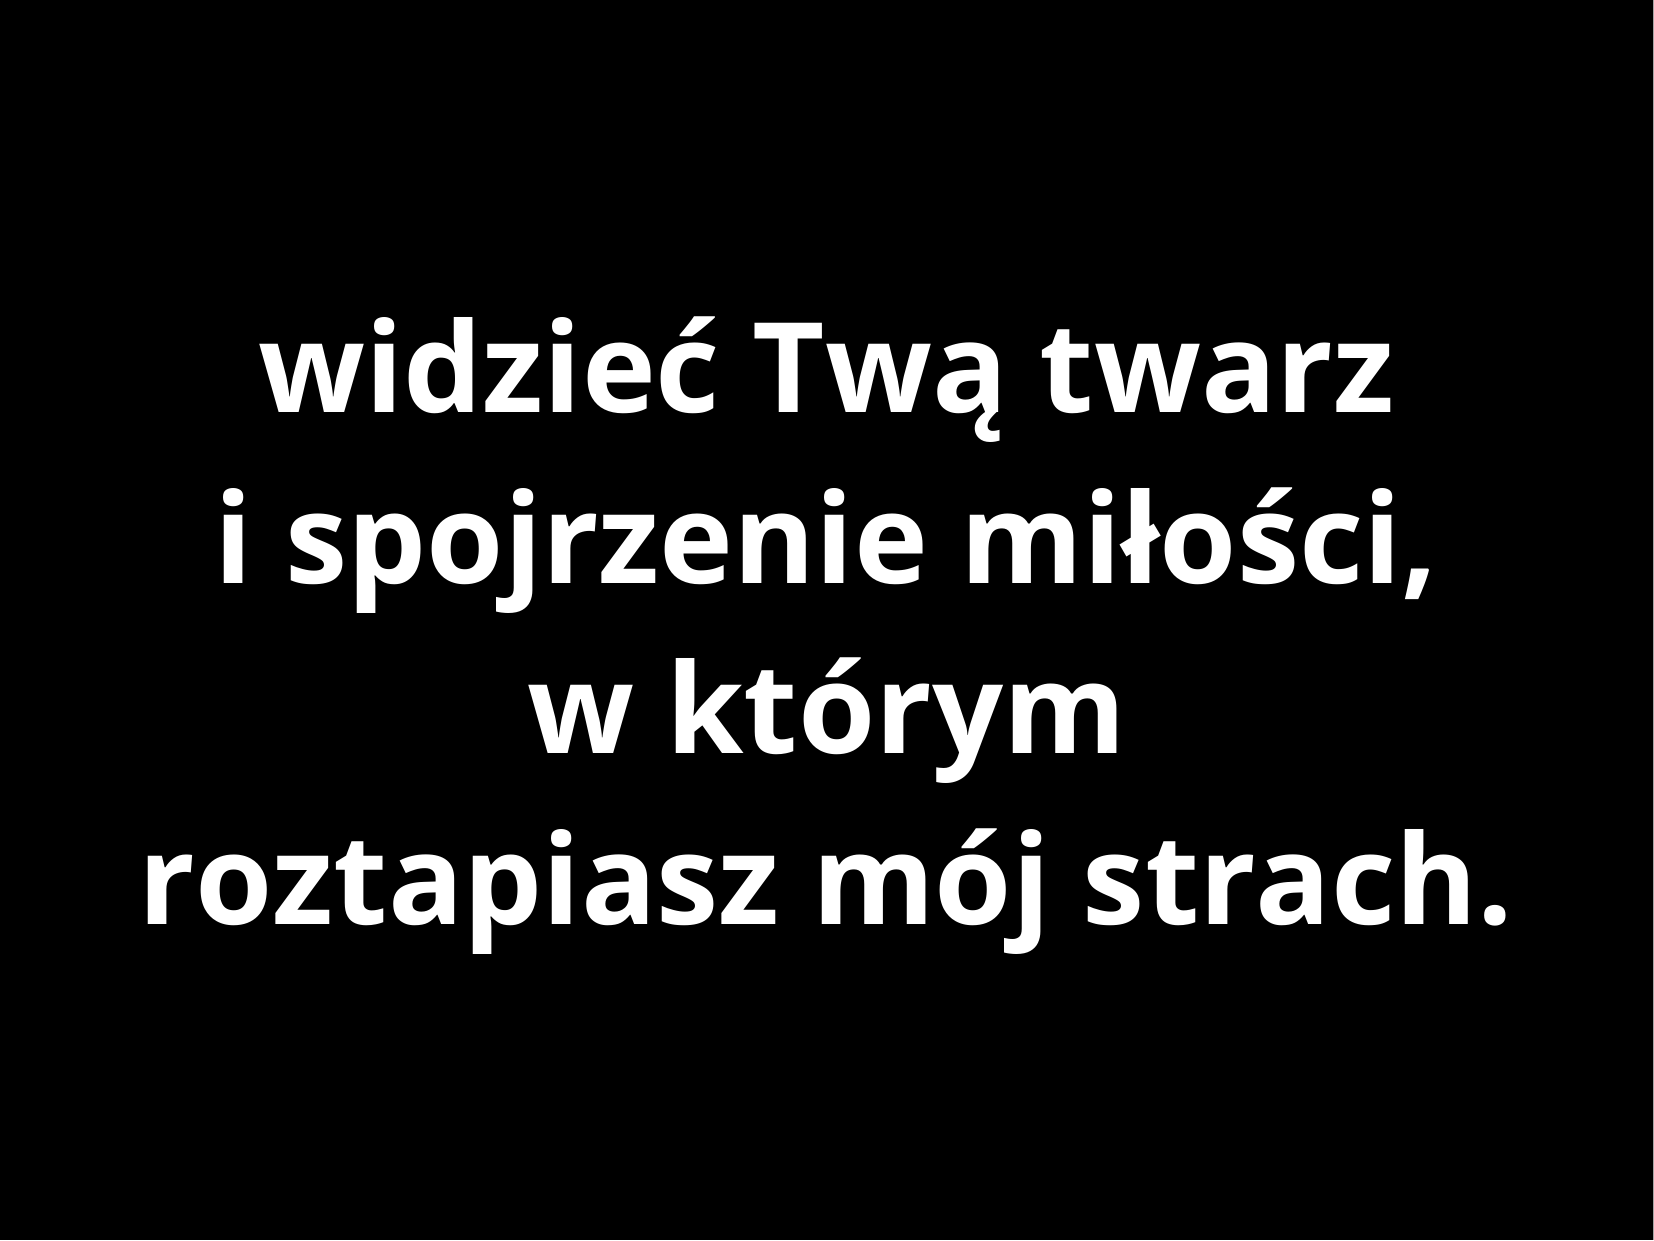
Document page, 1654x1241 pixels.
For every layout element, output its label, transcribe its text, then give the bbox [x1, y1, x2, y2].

title widzieć Twą twarz i spojrzenie miłości, w którym roztapiasz mój strach. [0, 0, 1654, 1241]
